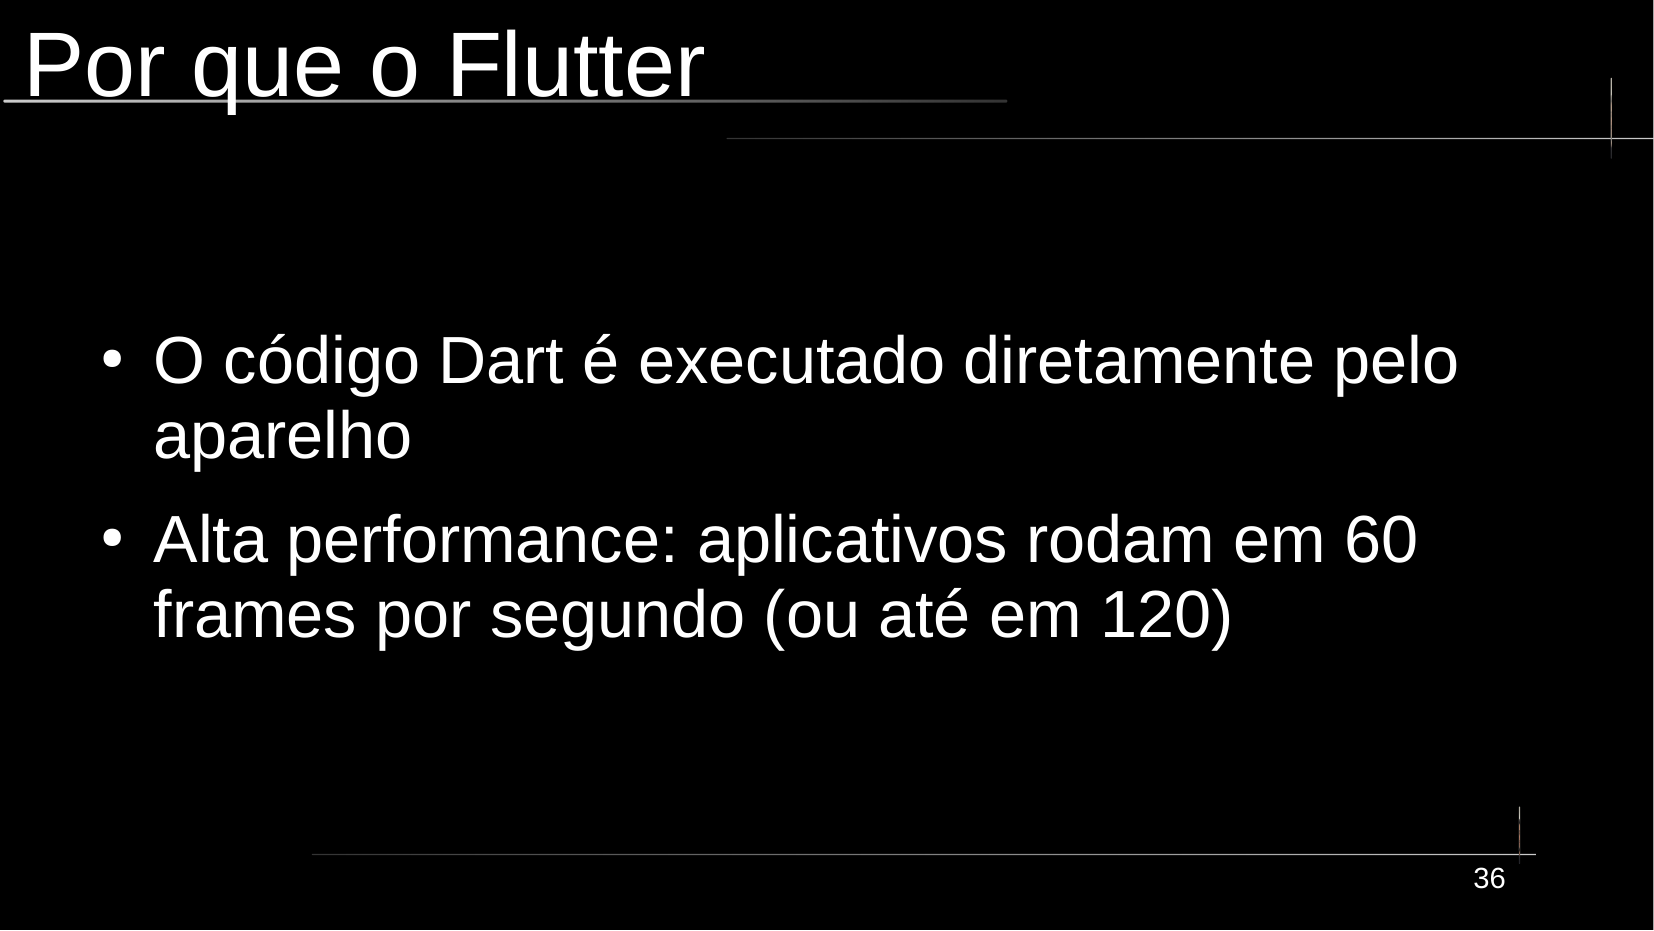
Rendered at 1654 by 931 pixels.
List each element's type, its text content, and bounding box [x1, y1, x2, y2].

subtitle O código Dart é executado diretamente pelo aparelho Alta performance: aplicativos rodam em 60 frames por segundo (ou até em 120) [82, 217, 1571, 757]
title Por que o Flutter [23, 11, 1589, 119]
